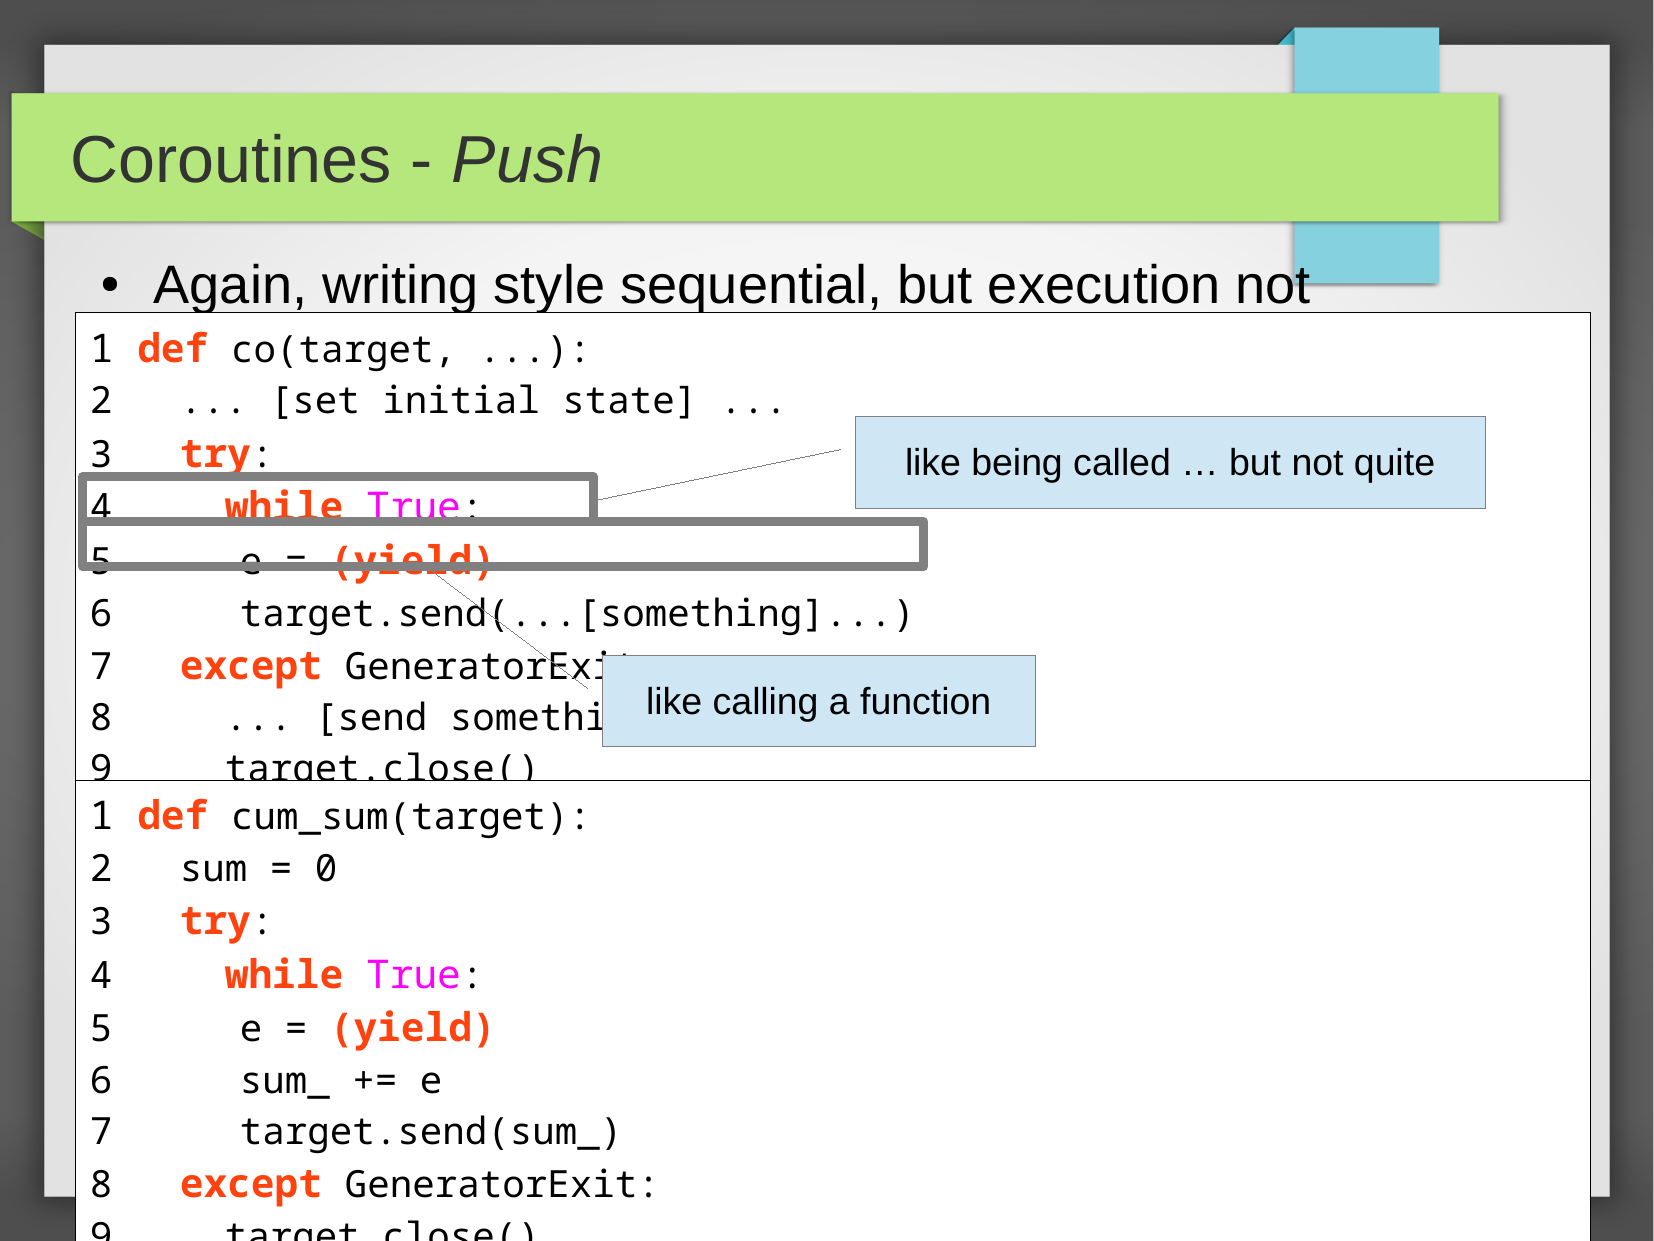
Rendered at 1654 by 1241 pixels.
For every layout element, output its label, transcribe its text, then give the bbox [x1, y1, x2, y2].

title Coroutines - Push [70, 106, 1229, 213]
text_box 1 def co(target, ...): 2 ... [set initial state] ... 3 try: 4 while True: 5 e = (yield) 6 target.send(...[something]...) 7 except GeneratorExit: 8 ... [send something] ... 9 target.close() [75, 312, 1591, 714]
text_box [82, 476, 924, 567]
text_box like being called … but not quite [855, 417, 1485, 508]
list Again, writing style sequential, but execution not Same example: [82, 255, 1538, 312]
text_box 1 def cum_sum(target): 2 sum = 0 3 try: 4 while True: 5 e = (yield) 6 sum_ += e 7 target.send(sum_) 8 except GeneratorExit: 9 target.close() [75, 780, 1591, 1144]
picture [0, 0, 1654, 1241]
text_box like calling a function [602, 656, 1035, 747]
